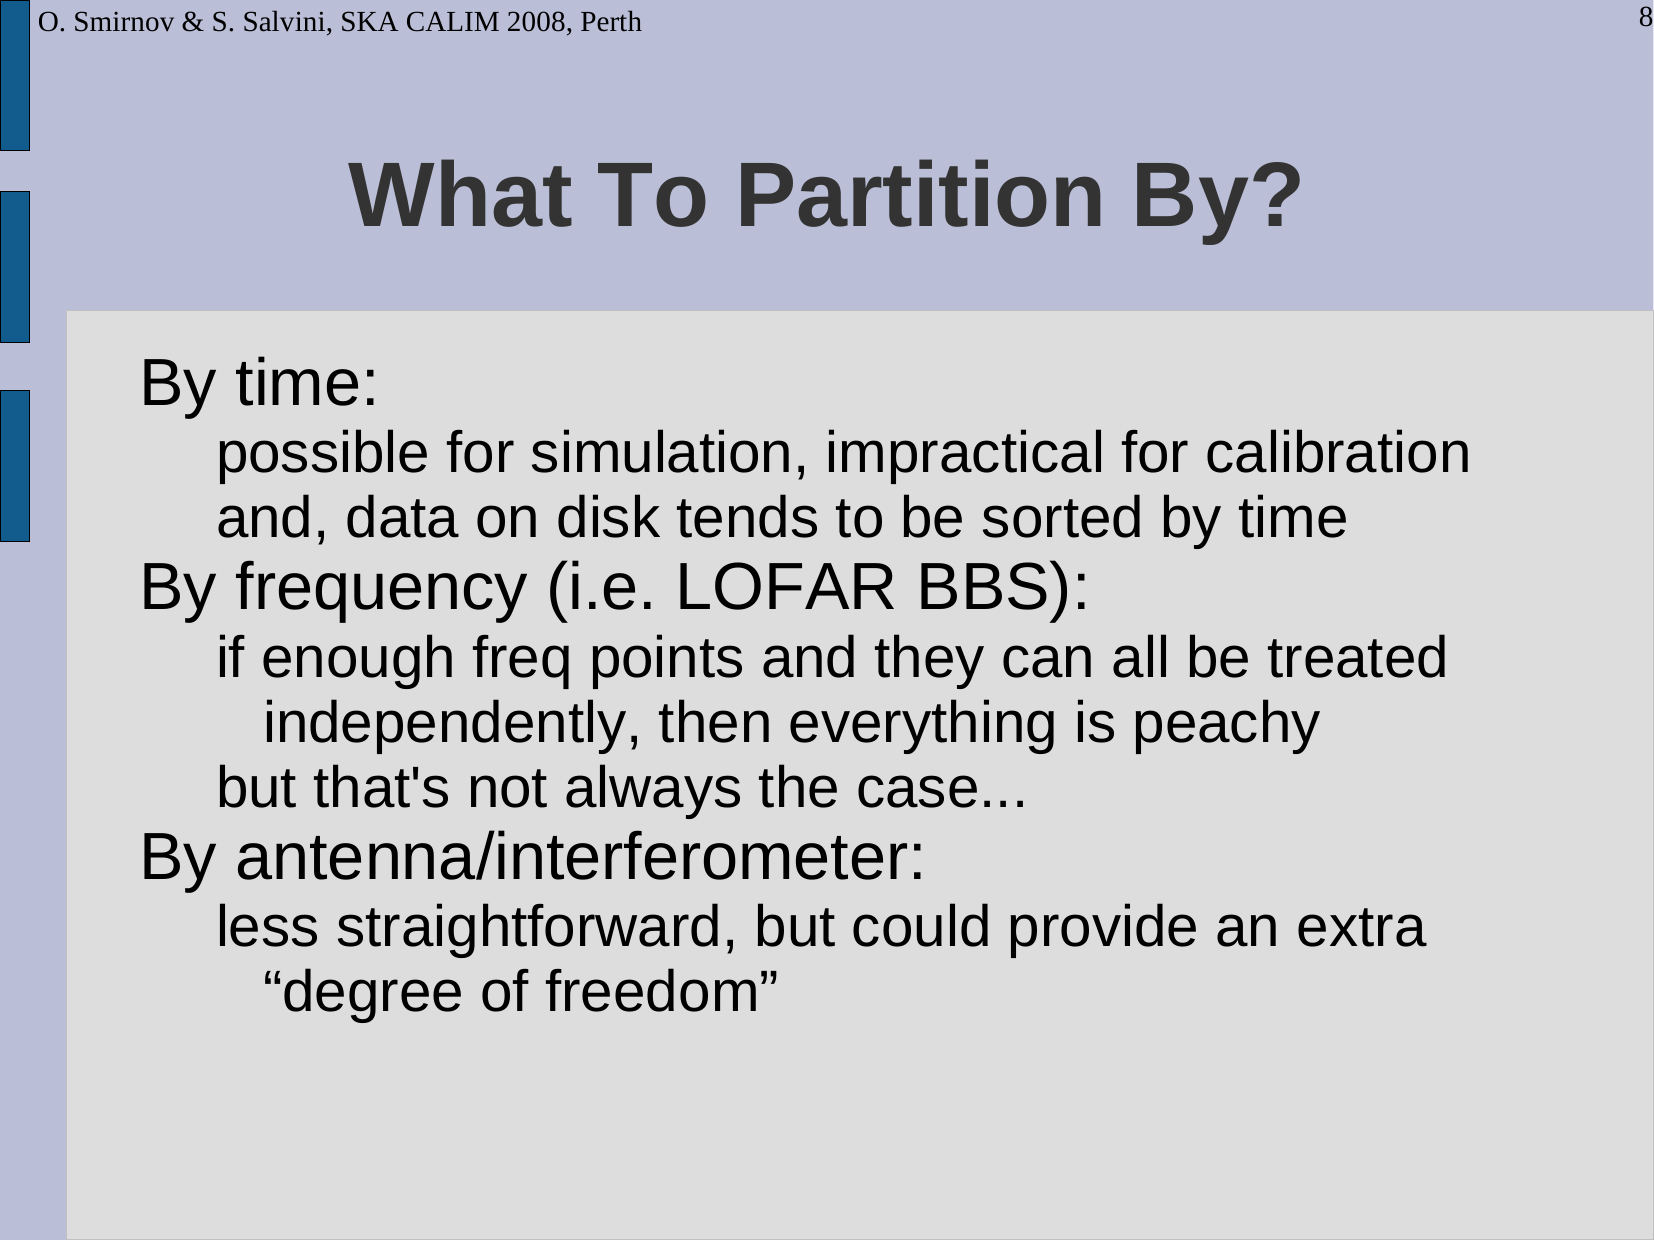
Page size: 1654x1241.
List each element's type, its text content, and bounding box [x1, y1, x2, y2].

title What To Partition By? [121, 76, 1534, 313]
list By time: possible for simulation, impractical for calibration and, data on disk tends to be sorted by time By frequency (i.e. LOFAR BBS): if enough freq points and they can all be treated independently, then everything is peachy but that's not always the case... By antenna/interferometer: less straightforward, but could provide an extra “degree of freedom” [121, 344, 1630, 1201]
